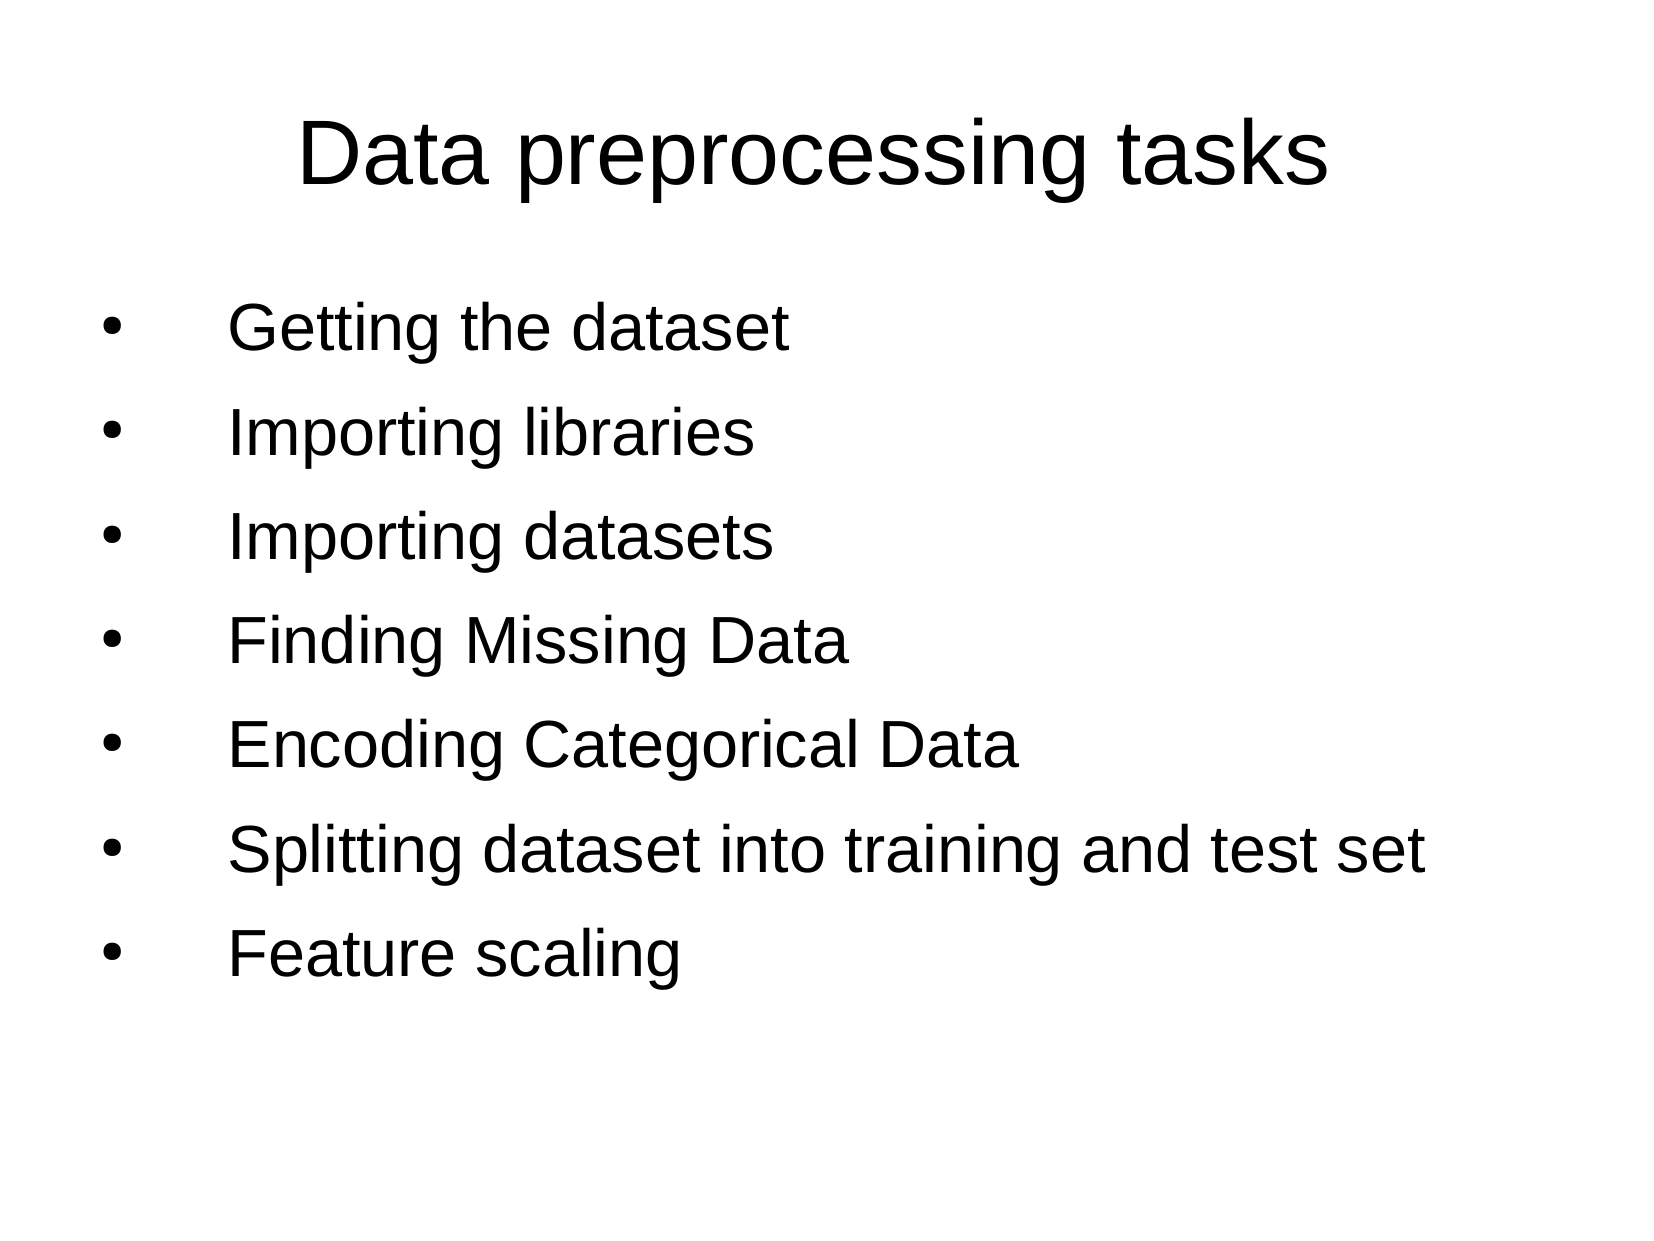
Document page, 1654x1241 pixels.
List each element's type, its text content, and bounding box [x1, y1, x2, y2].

title Data preprocessing tasks [82, 49, 1571, 257]
list Getting the dataset Importing libraries Importing datasets Finding Missing Data Encoding Categorical Data Splitting dataset into training and test set Feature scaling [82, 290, 1571, 1010]
